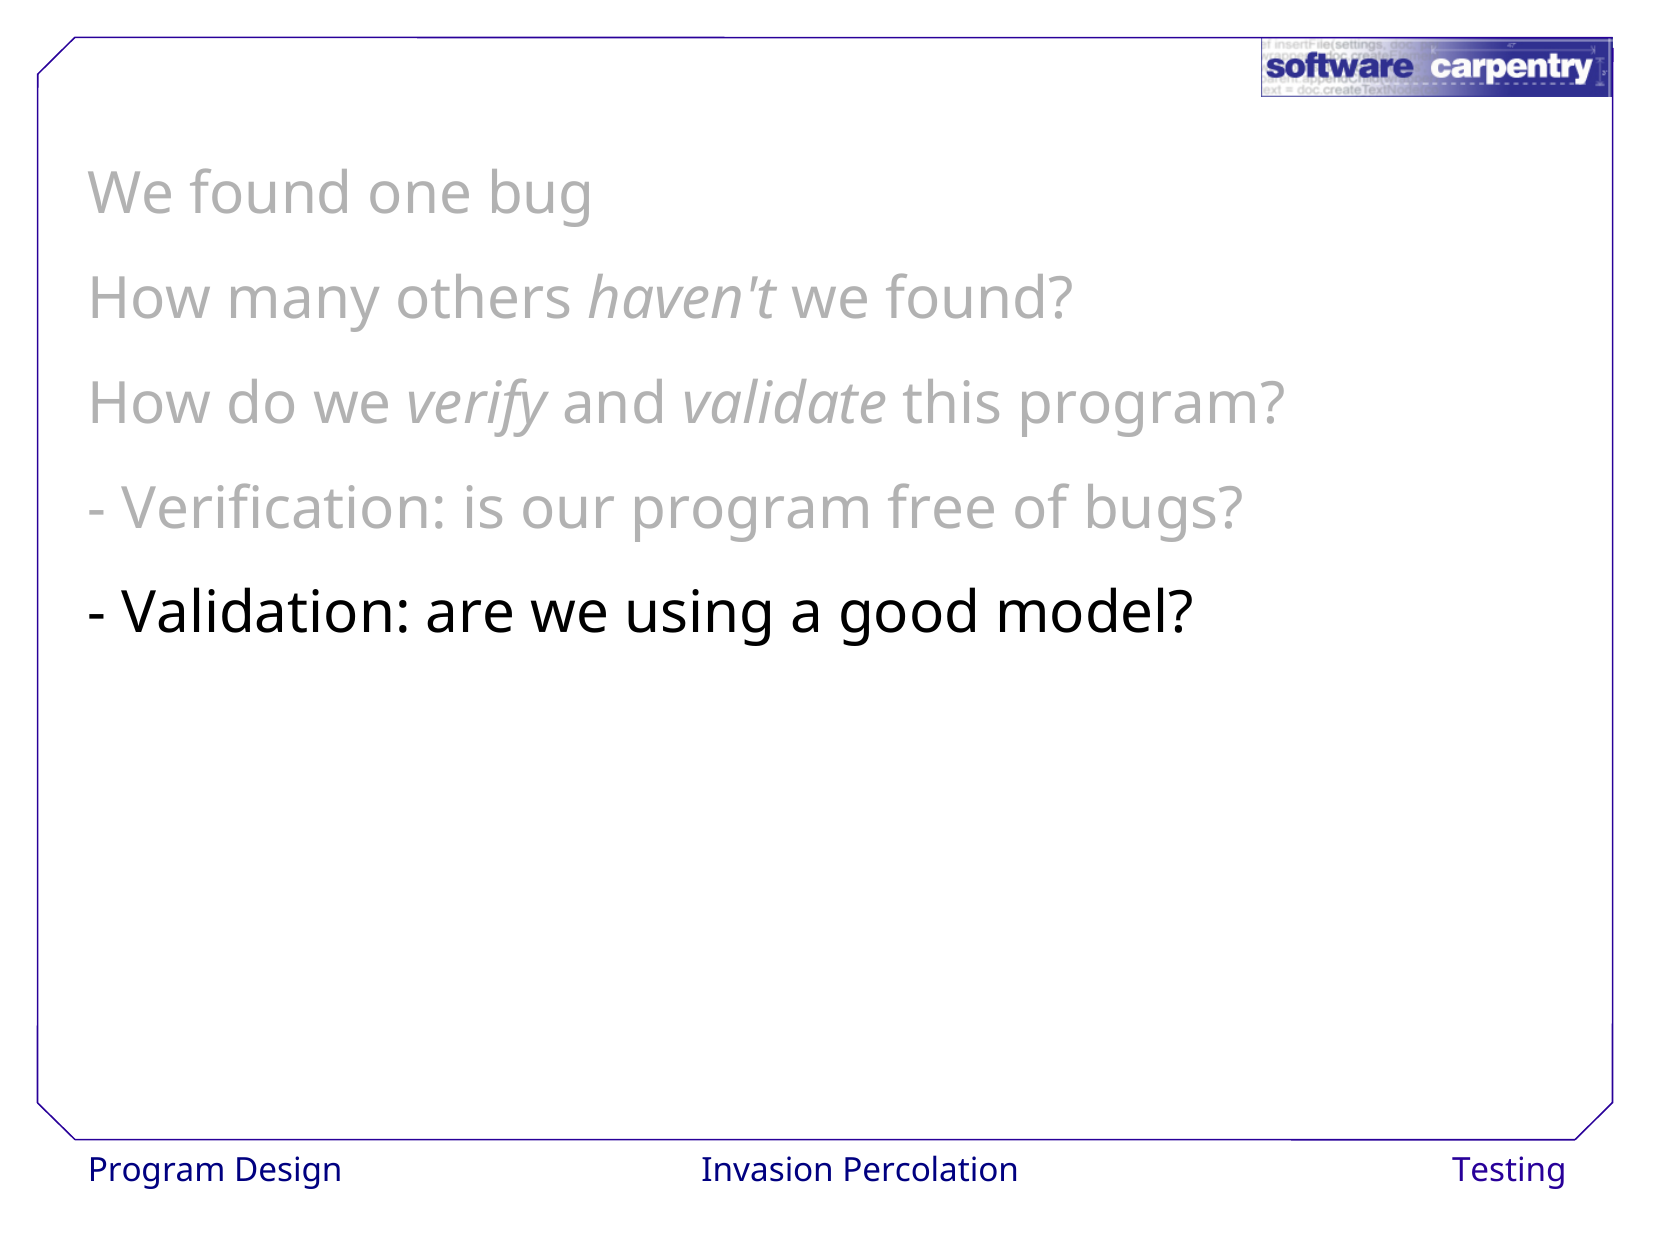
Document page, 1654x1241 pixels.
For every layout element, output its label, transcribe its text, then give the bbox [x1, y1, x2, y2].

text_box We found one bug How many others haven't we found? How do we verify and validate this program? - Verification: is our program free of bugs? - Validation: are we using a good model? [72, 112, 1451, 653]
picture [1261, 39, 1613, 97]
